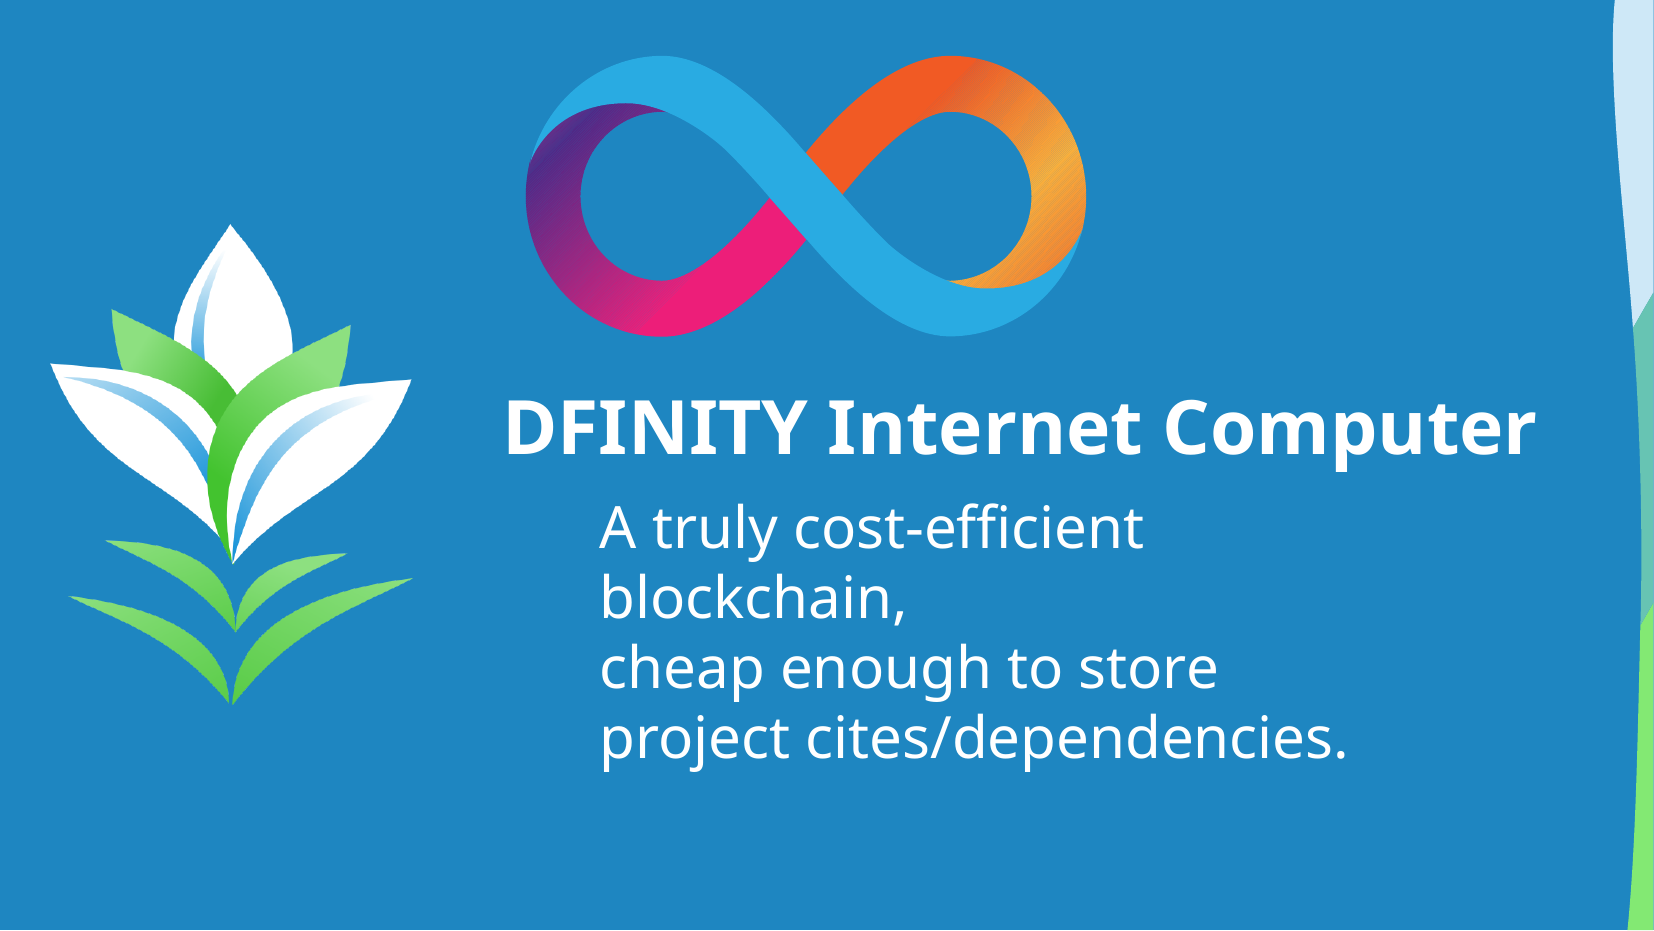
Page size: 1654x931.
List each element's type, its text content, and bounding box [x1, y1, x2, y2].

text_box A truly cost-efficient blockchain, cheap enough to store project cites/dependencies. [585, 482, 1381, 778]
picture [525, 55, 1088, 338]
picture [50, 224, 413, 706]
text_box DFINITY Internet Computer [487, 371, 1575, 477]
